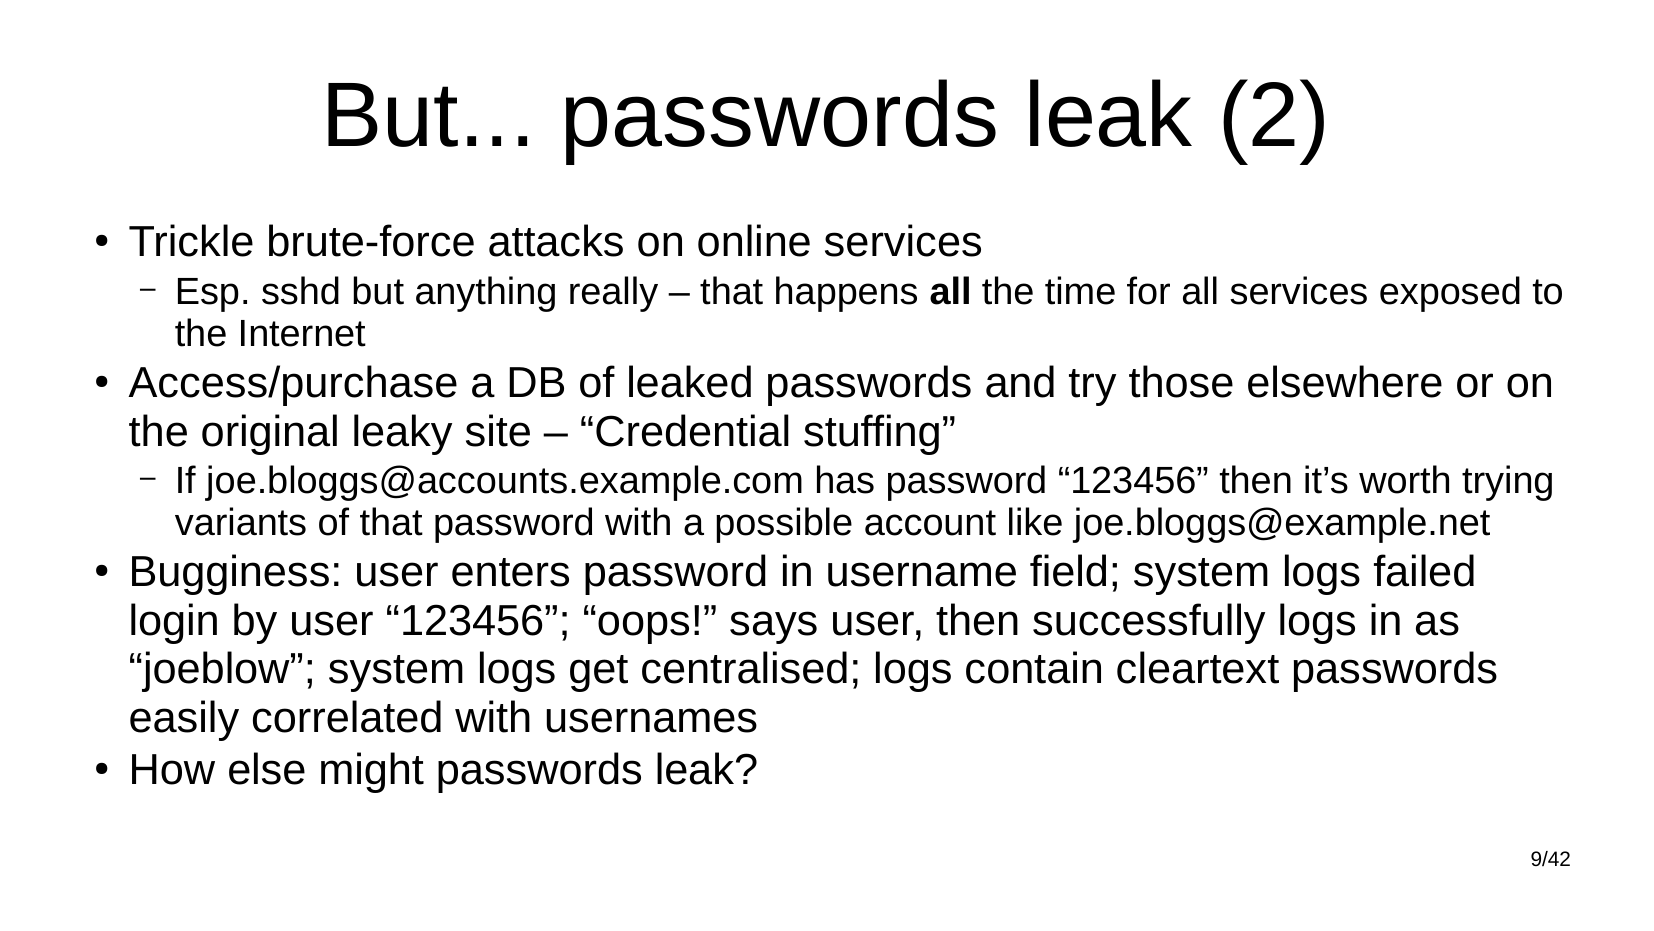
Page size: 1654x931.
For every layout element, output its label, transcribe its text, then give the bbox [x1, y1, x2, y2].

title But... passwords leak (2) [82, 37, 1571, 193]
list Trickle brute-force attacks on online services Esp. sshd but anything really – that happens all the time for all services exposed to the Internet Access/purchase a DB of leaked passwords and try those elsewhere or on the original leaky site – “Credential stuffing” If joe.bloggs@accounts.example.com has password “123456” then it’s worth trying variants of that password with a possible account like joe.bloggs@example.net Bugginess: user enters password in username field; system logs failed login by user “123456”; “oops!” says user, then successfully logs in as “joeblow”; system logs get centralised; logs contain cleartext passwords easily correlated with usernames How else might passwords leak? [82, 217, 1571, 839]
